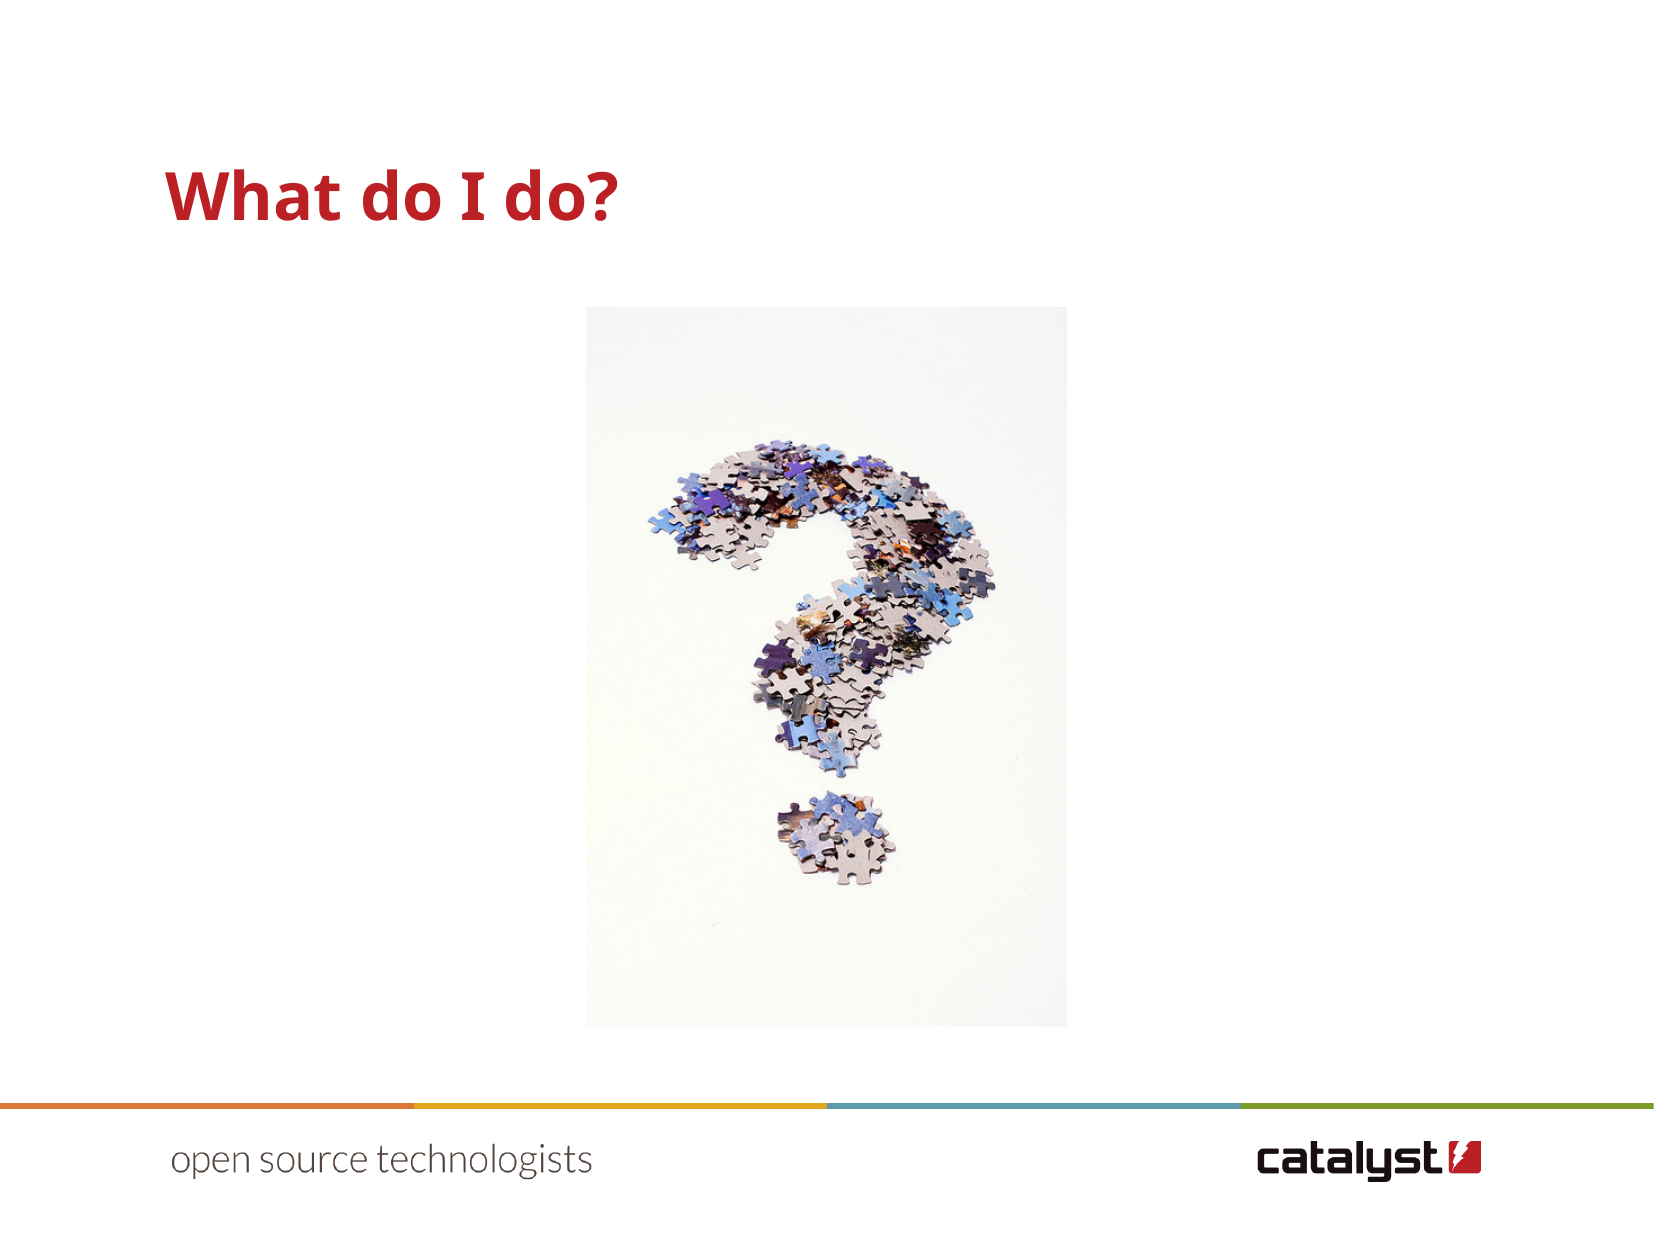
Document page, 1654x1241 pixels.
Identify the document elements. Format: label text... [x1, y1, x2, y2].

title What do I do? [165, 90, 1489, 298]
picture [0, 1103, 1654, 1182]
picture [586, 307, 1067, 1027]
